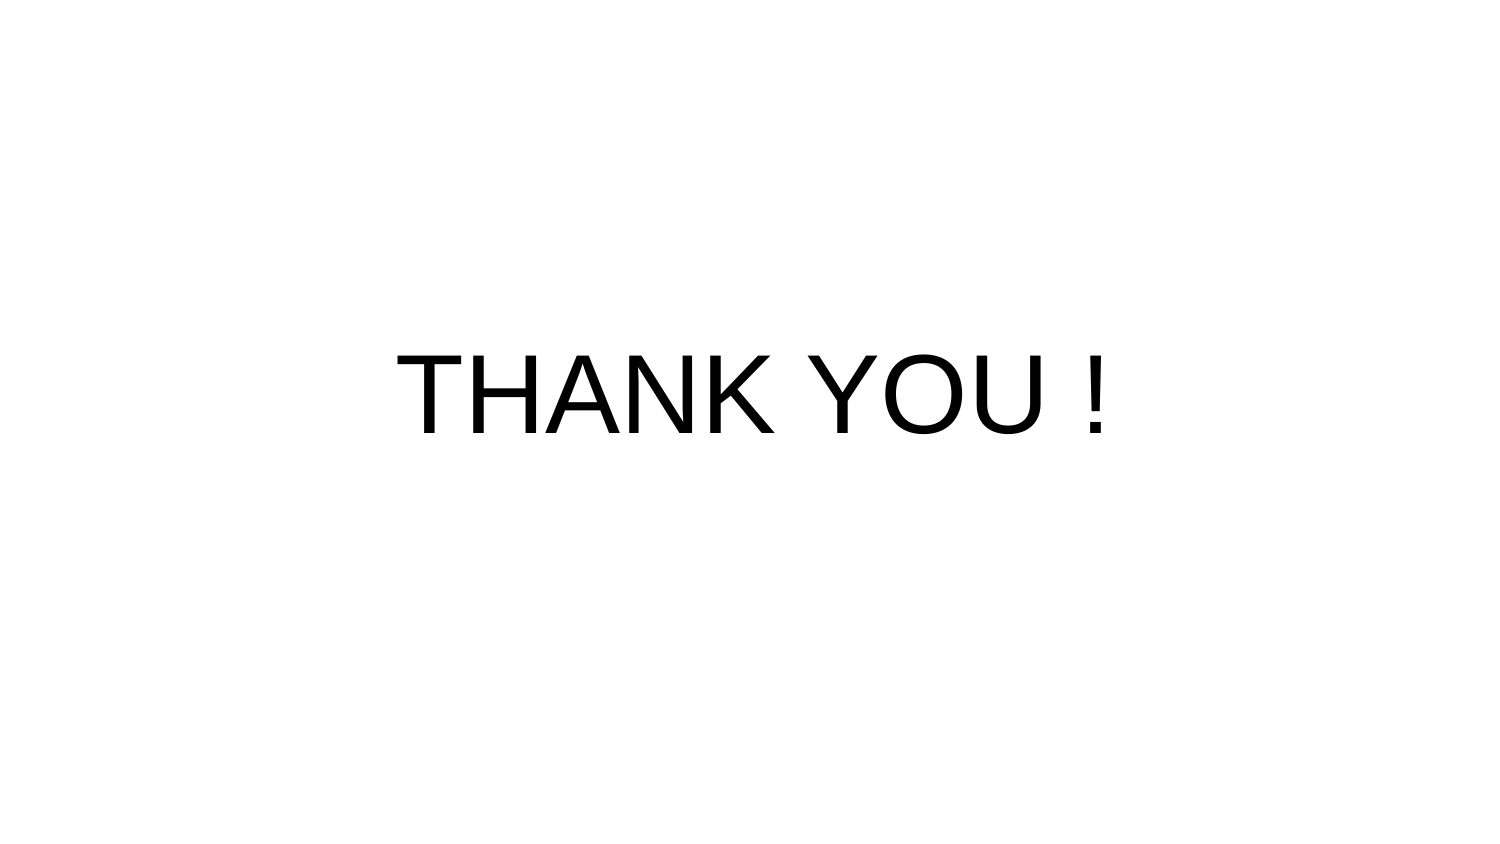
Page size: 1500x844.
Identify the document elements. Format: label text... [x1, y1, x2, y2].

text_box THANK YOU ! [55, 170, 1453, 606]
